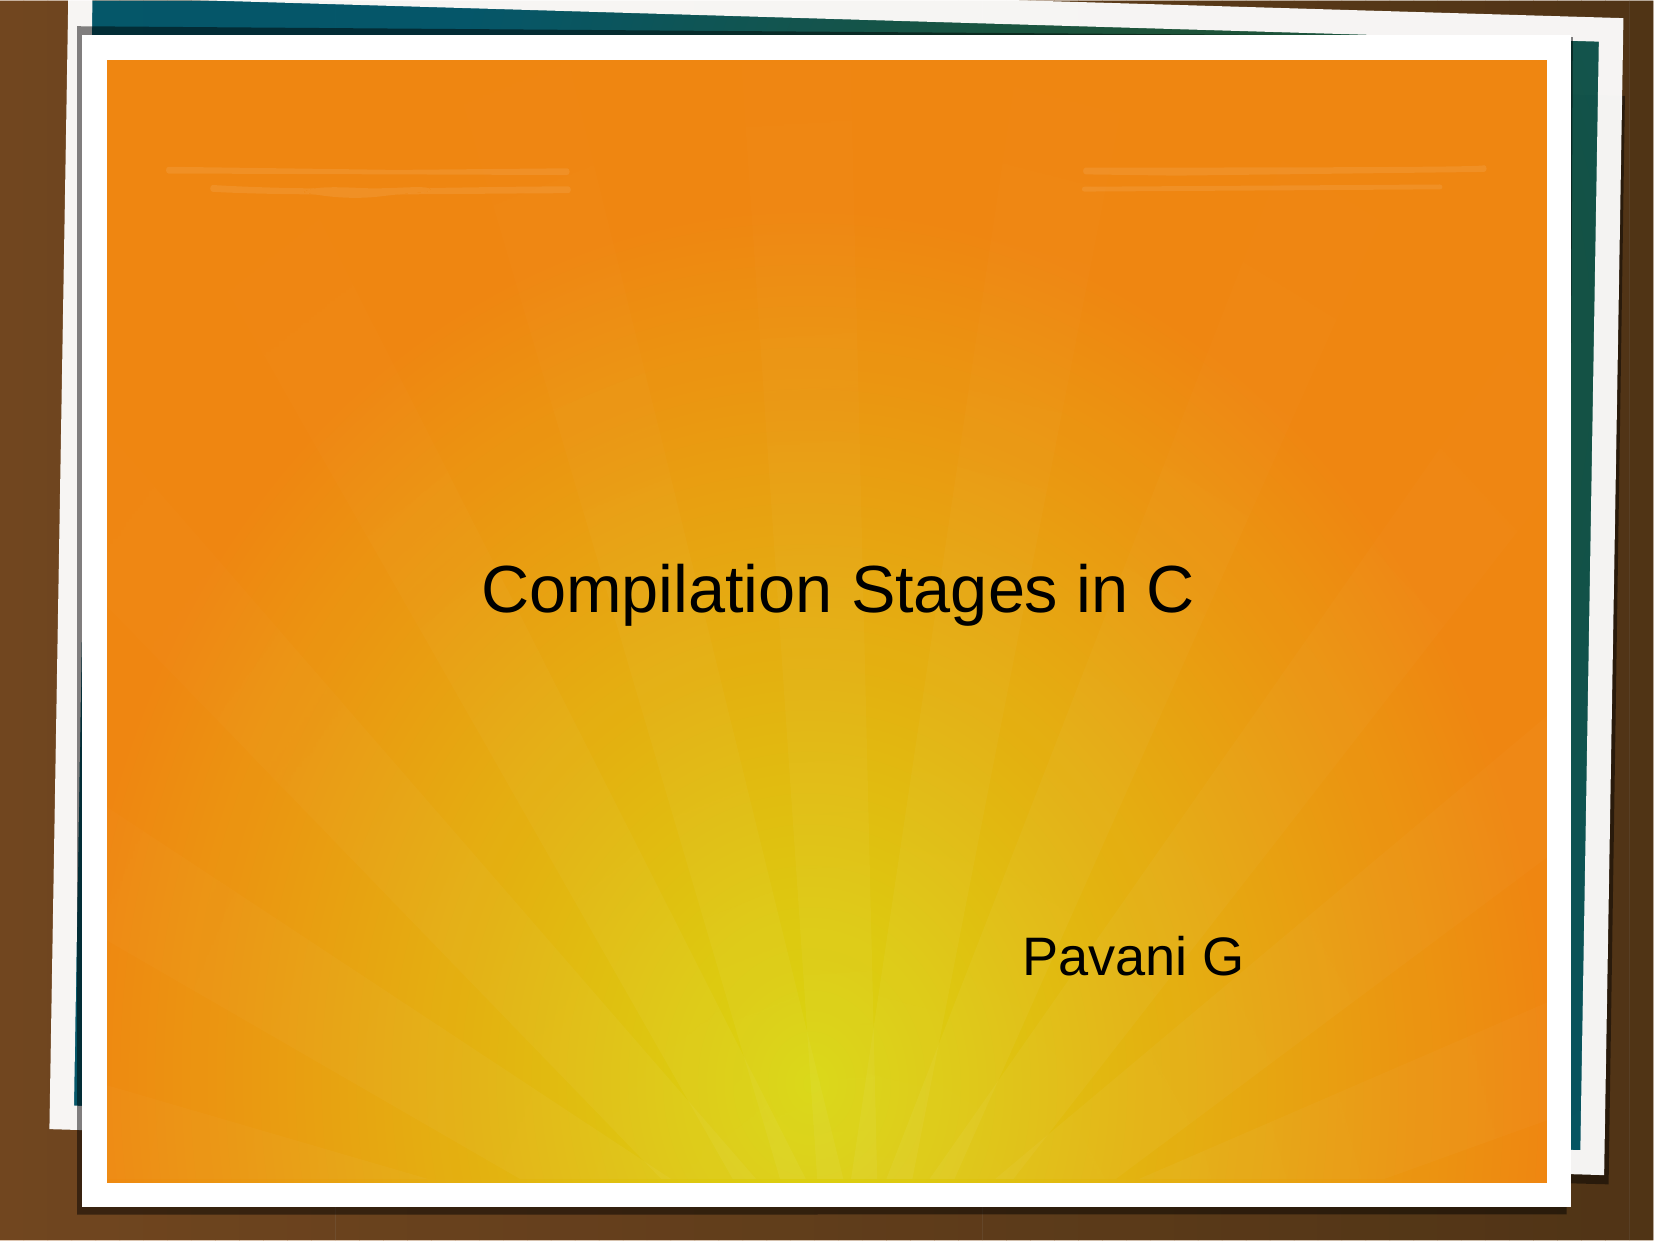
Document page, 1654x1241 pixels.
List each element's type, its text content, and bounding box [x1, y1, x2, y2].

subtitle Compilation Stages in C Pavani G [94, 141, 1583, 1173]
